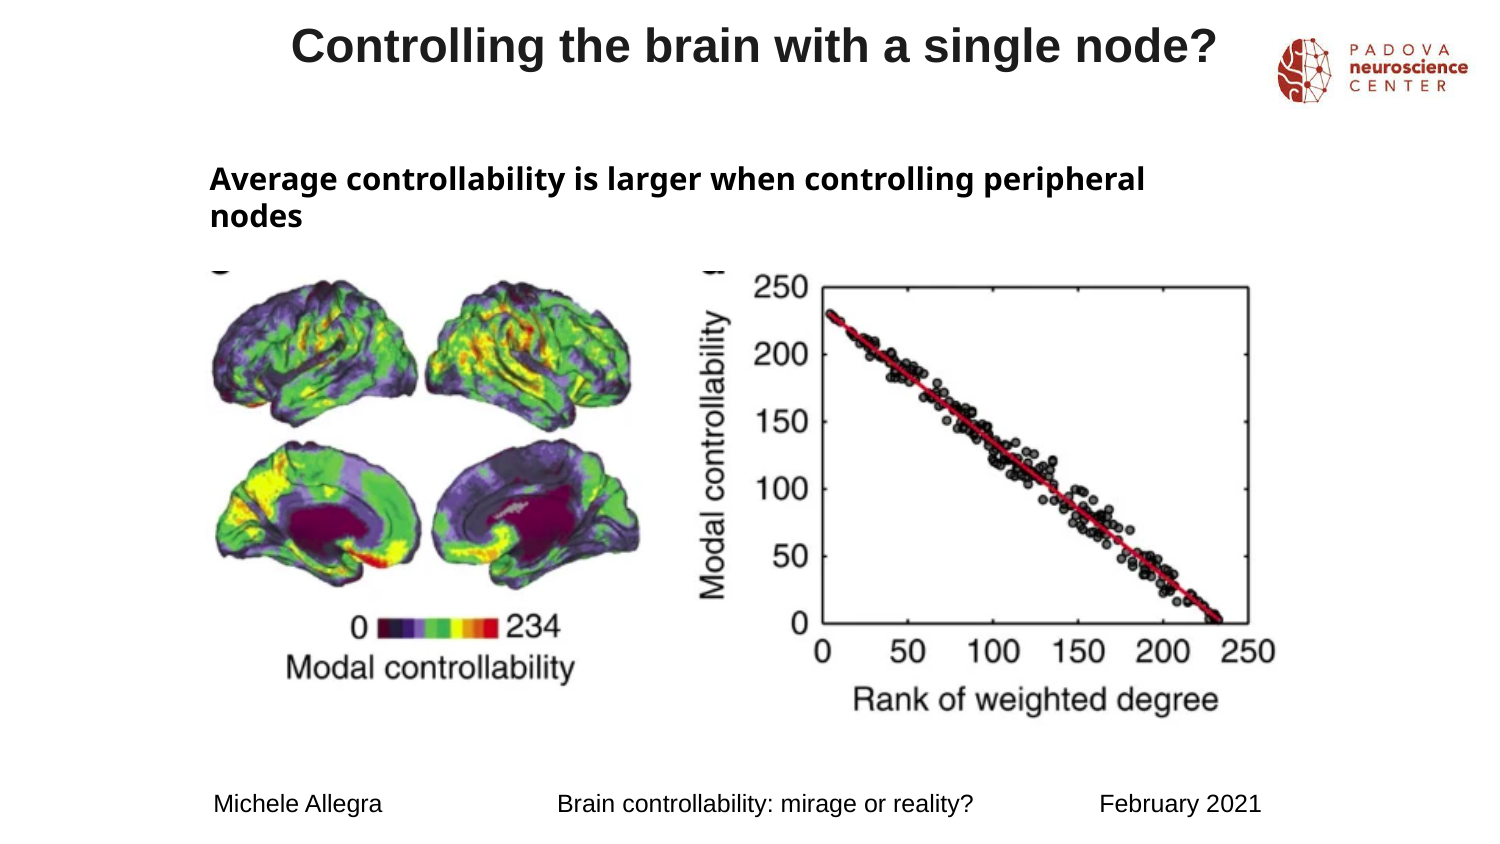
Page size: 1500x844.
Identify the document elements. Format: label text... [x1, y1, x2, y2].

text_box Michele Allegra Brain controllability: mirage or reality? February 2021 [64, 776, 1415, 828]
picture [189, 271, 1311, 755]
picture [1268, 10, 1476, 123]
text_box Controlling the brain with a single node? [74, 0, 1436, 95]
text_box Average controllability is larger when controlling peripheral nodes [119, 144, 1251, 641]
